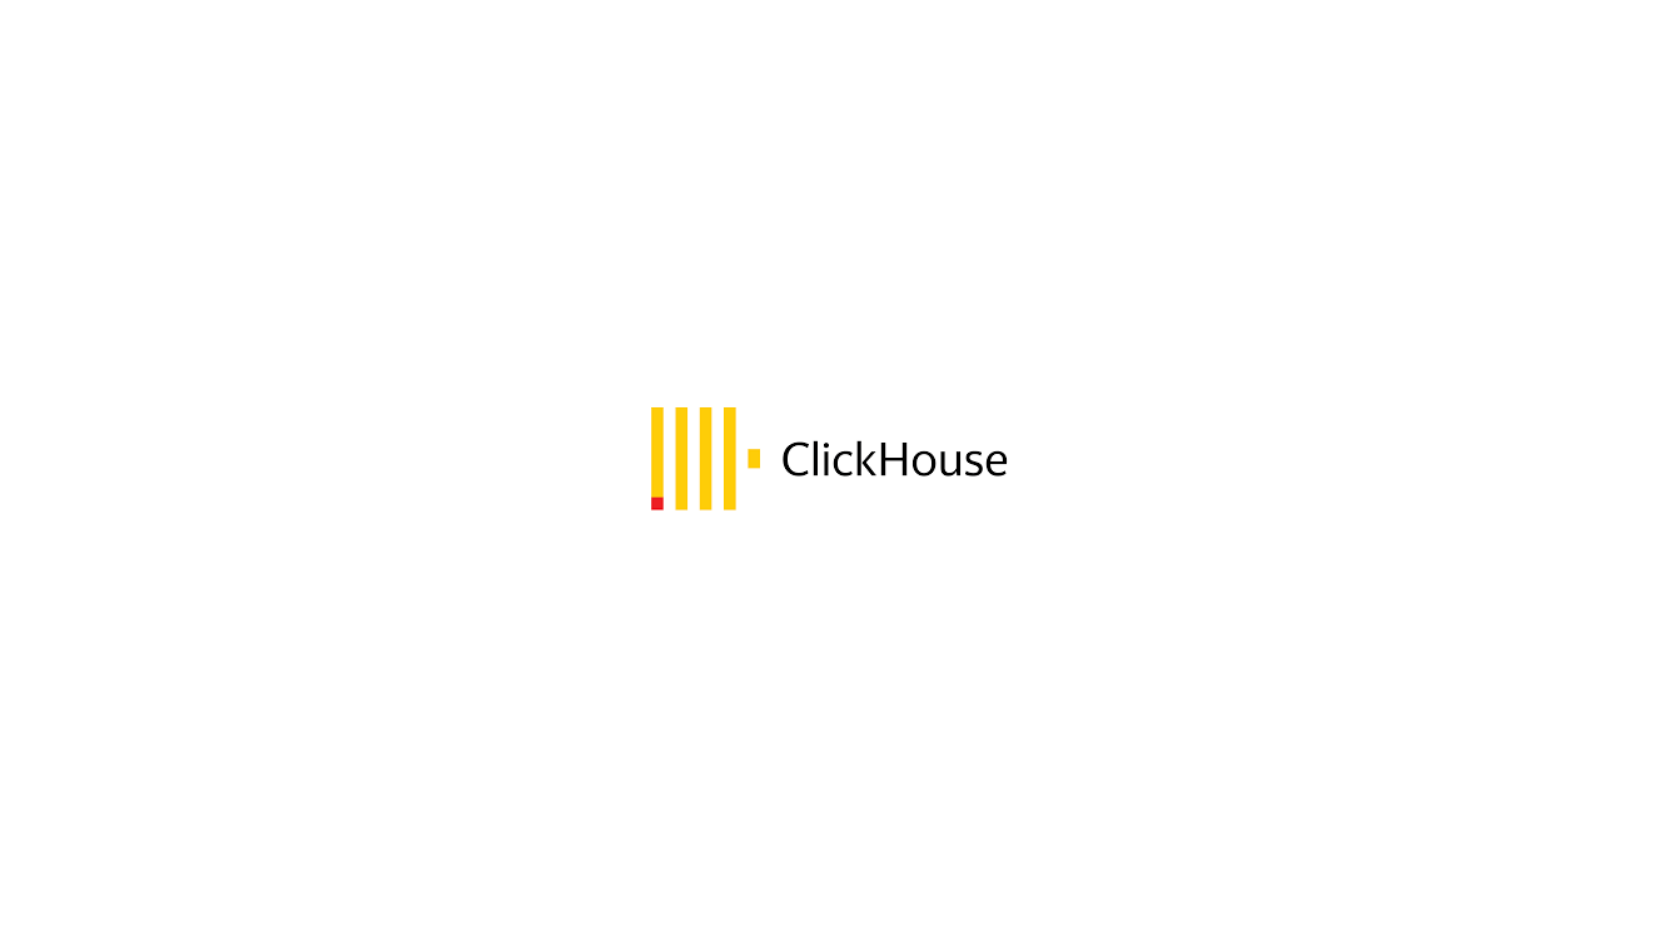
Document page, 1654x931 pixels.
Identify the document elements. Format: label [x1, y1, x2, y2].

picture [630, 366, 1028, 566]
subtitle [82, 90, 1571, 841]
